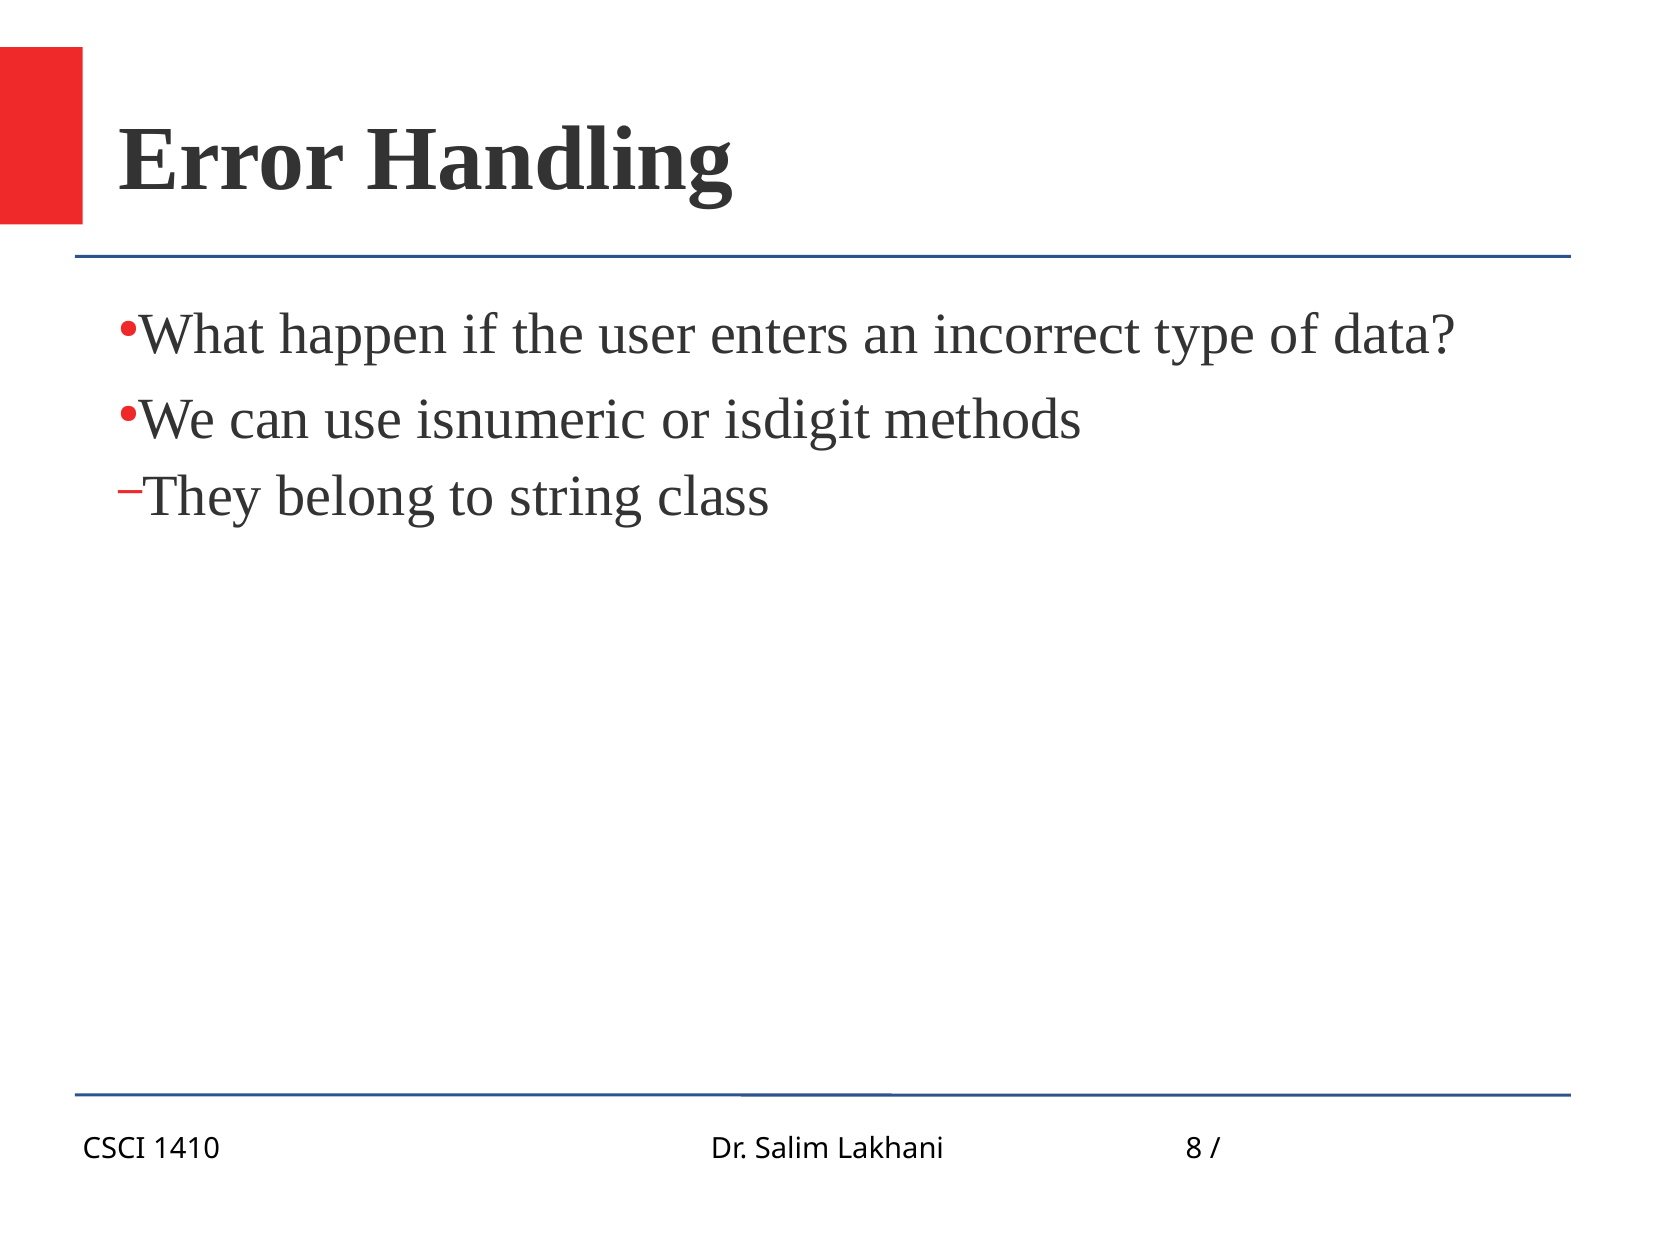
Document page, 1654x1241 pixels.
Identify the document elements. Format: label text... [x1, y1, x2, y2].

text_box Dr. Salim Lakhani [565, 1129, 1090, 1216]
text_box CSCI 1410 [82, 1129, 468, 1216]
list What happen if the user enters an incorrect type of data? We can use isnumeric or isdigit methods They belong to string class [118, 295, 1536, 1080]
title Error Handling [118, 49, 1571, 257]
text_box / [1185, 1129, 1571, 1216]
